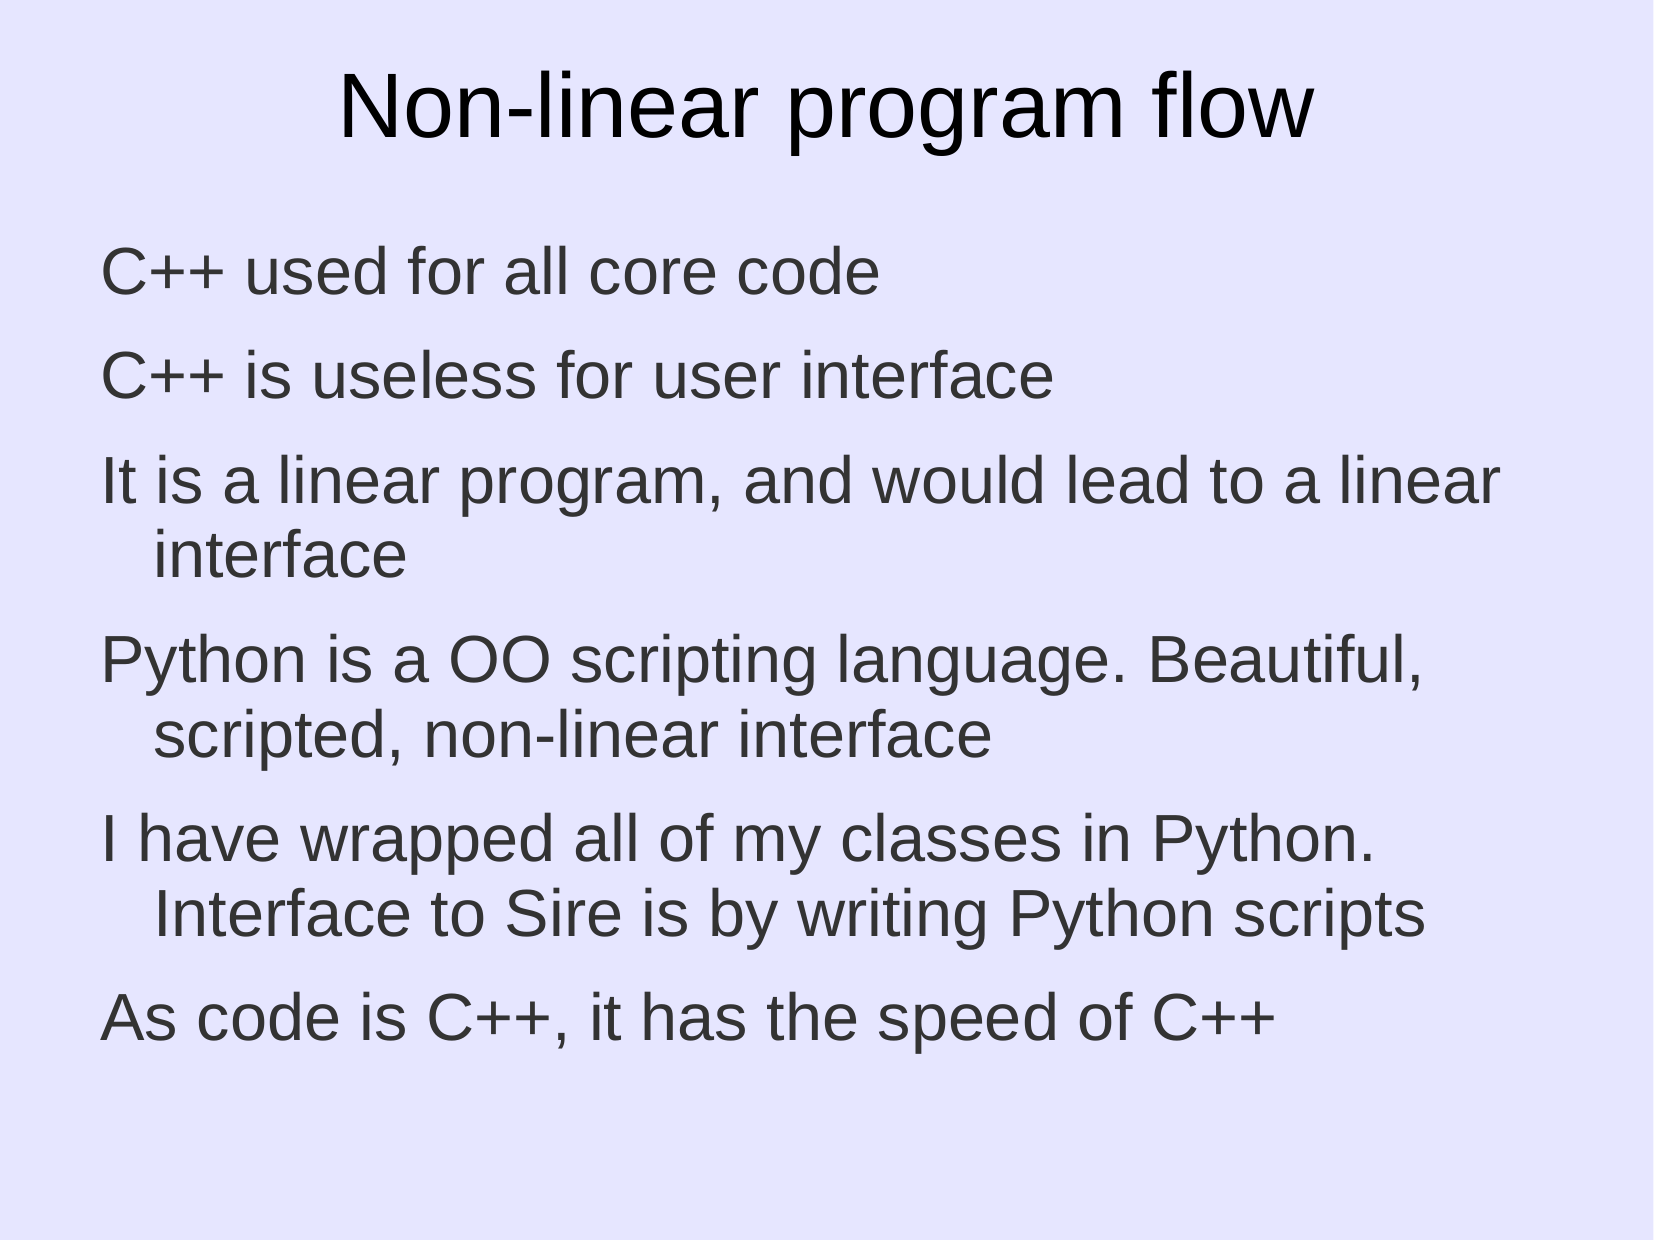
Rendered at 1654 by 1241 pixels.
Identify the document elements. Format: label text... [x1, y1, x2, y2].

title Non-linear program flow [82, 49, 1571, 163]
list C++ used for all core code C++ is useless for user interface It is a linear program, and would lead to a linear interface Python is a OO scripting language. Beautiful, scripted, non-linear interface I have wrapped all of my classes in Python. Interface to Sire is by writing Python scripts As code is C++, it has the speed of C++ [82, 234, 1571, 1191]
